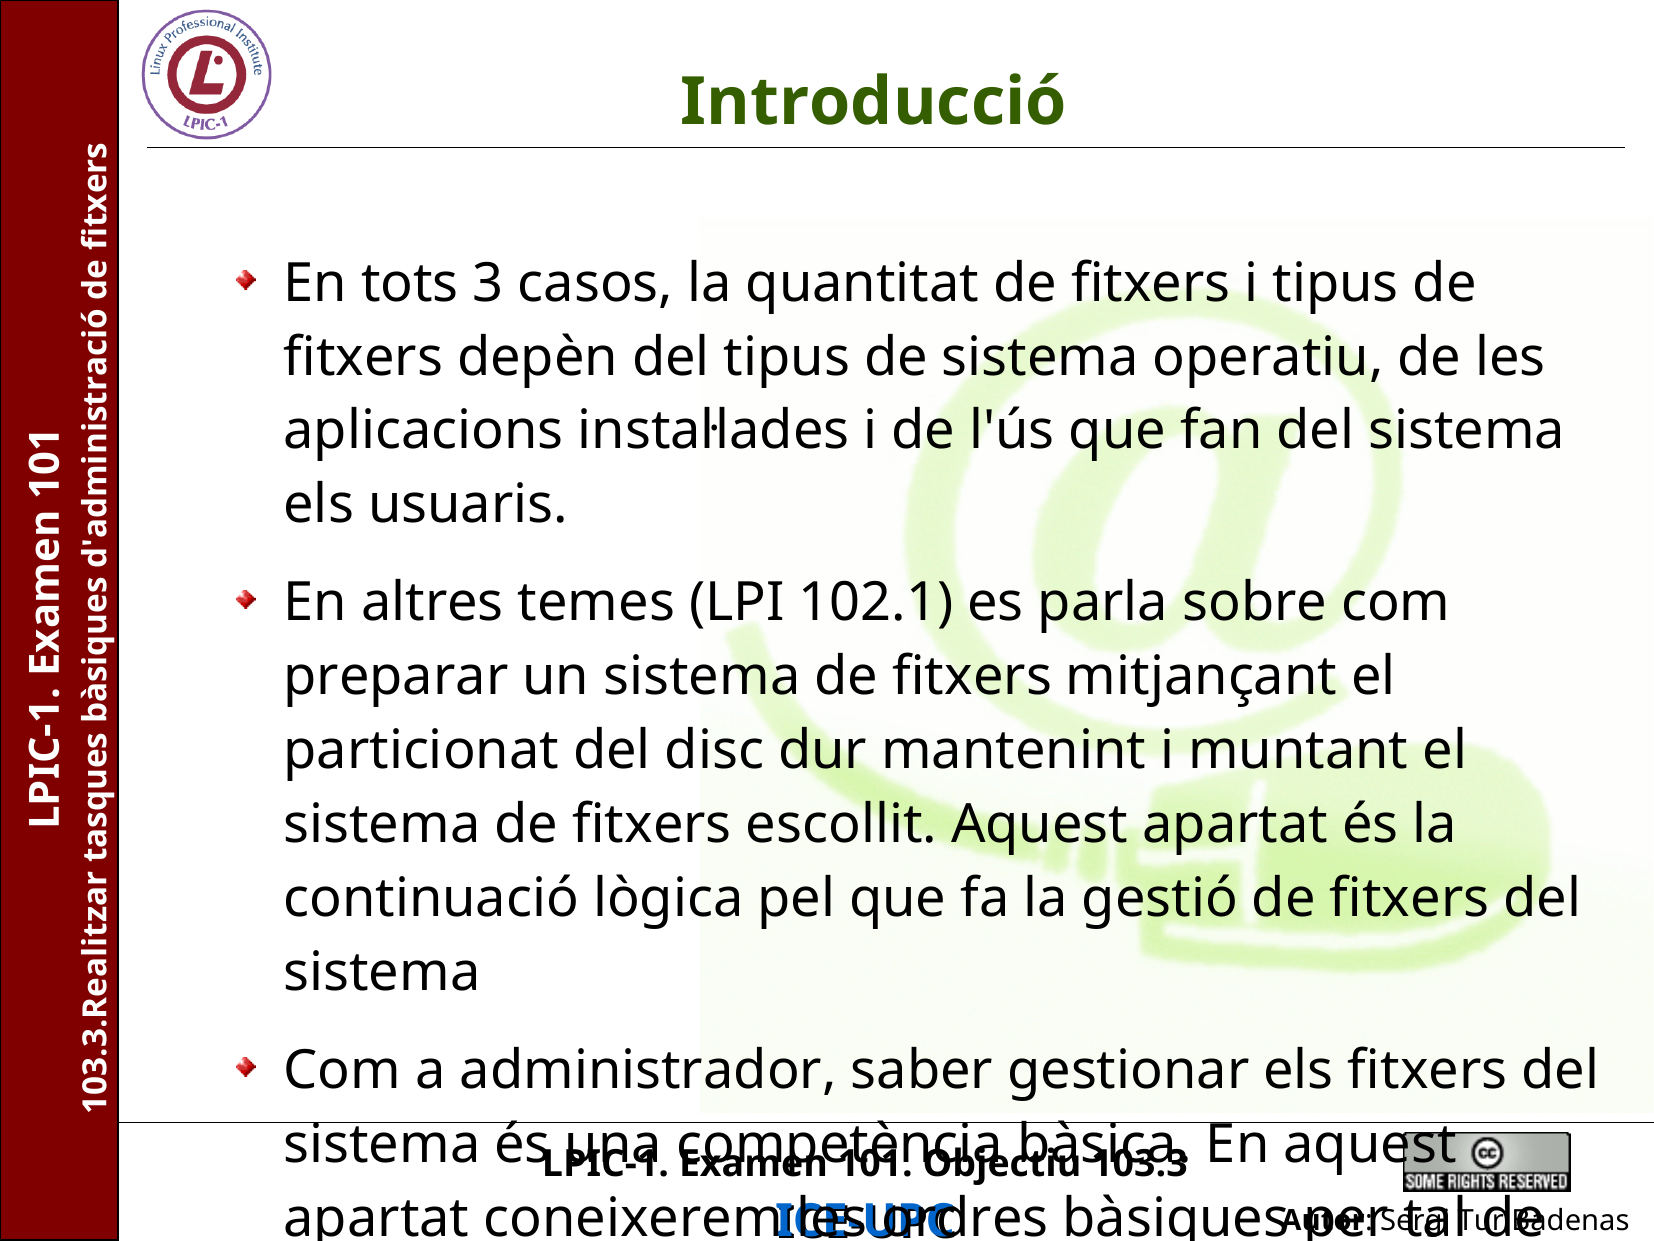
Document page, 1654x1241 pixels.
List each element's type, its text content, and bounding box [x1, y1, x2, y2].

picture [776, 1078, 791, 1085]
picture [741, 1078, 757, 1085]
picture [883, 1078, 897, 1085]
picture [1203, 1078, 1217, 1085]
picture [1403, 1132, 1571, 1192]
picture [1529, 1078, 1545, 1085]
picture [135, 5, 277, 56]
picture [1015, 1078, 1031, 1085]
list En tots 3 casos, la quantitat de fitxers i tipus de fitxers depèn del tipus de sistema operatiu, de les aplicacions instal·lades i de l'ús que fan del sistema els usuaris. En altres temes (LPI 102.1) es parla sobre com preparar un sistema de fitxers mitjançant el particionat del disc dur mantenint i muntant el sistema de fitxers escollit. Aquest apartat és la continuació lògica pel que fa la gestió de fitxers del sistema Com a administrador, saber gestionar els fitxers del sistema és una competència bàsica. En aquest apartat coneixerem les ordres bàsiques per tal de gestionar fitxers en sistema Linux. [141, 242, 1630, 1078]
picture [710, 1078, 724, 1085]
picture [1139, 1078, 1154, 1085]
picture [917, 1078, 932, 1085]
title Introducció [129, 56, 1619, 141]
picture [700, 217, 1654, 1113]
